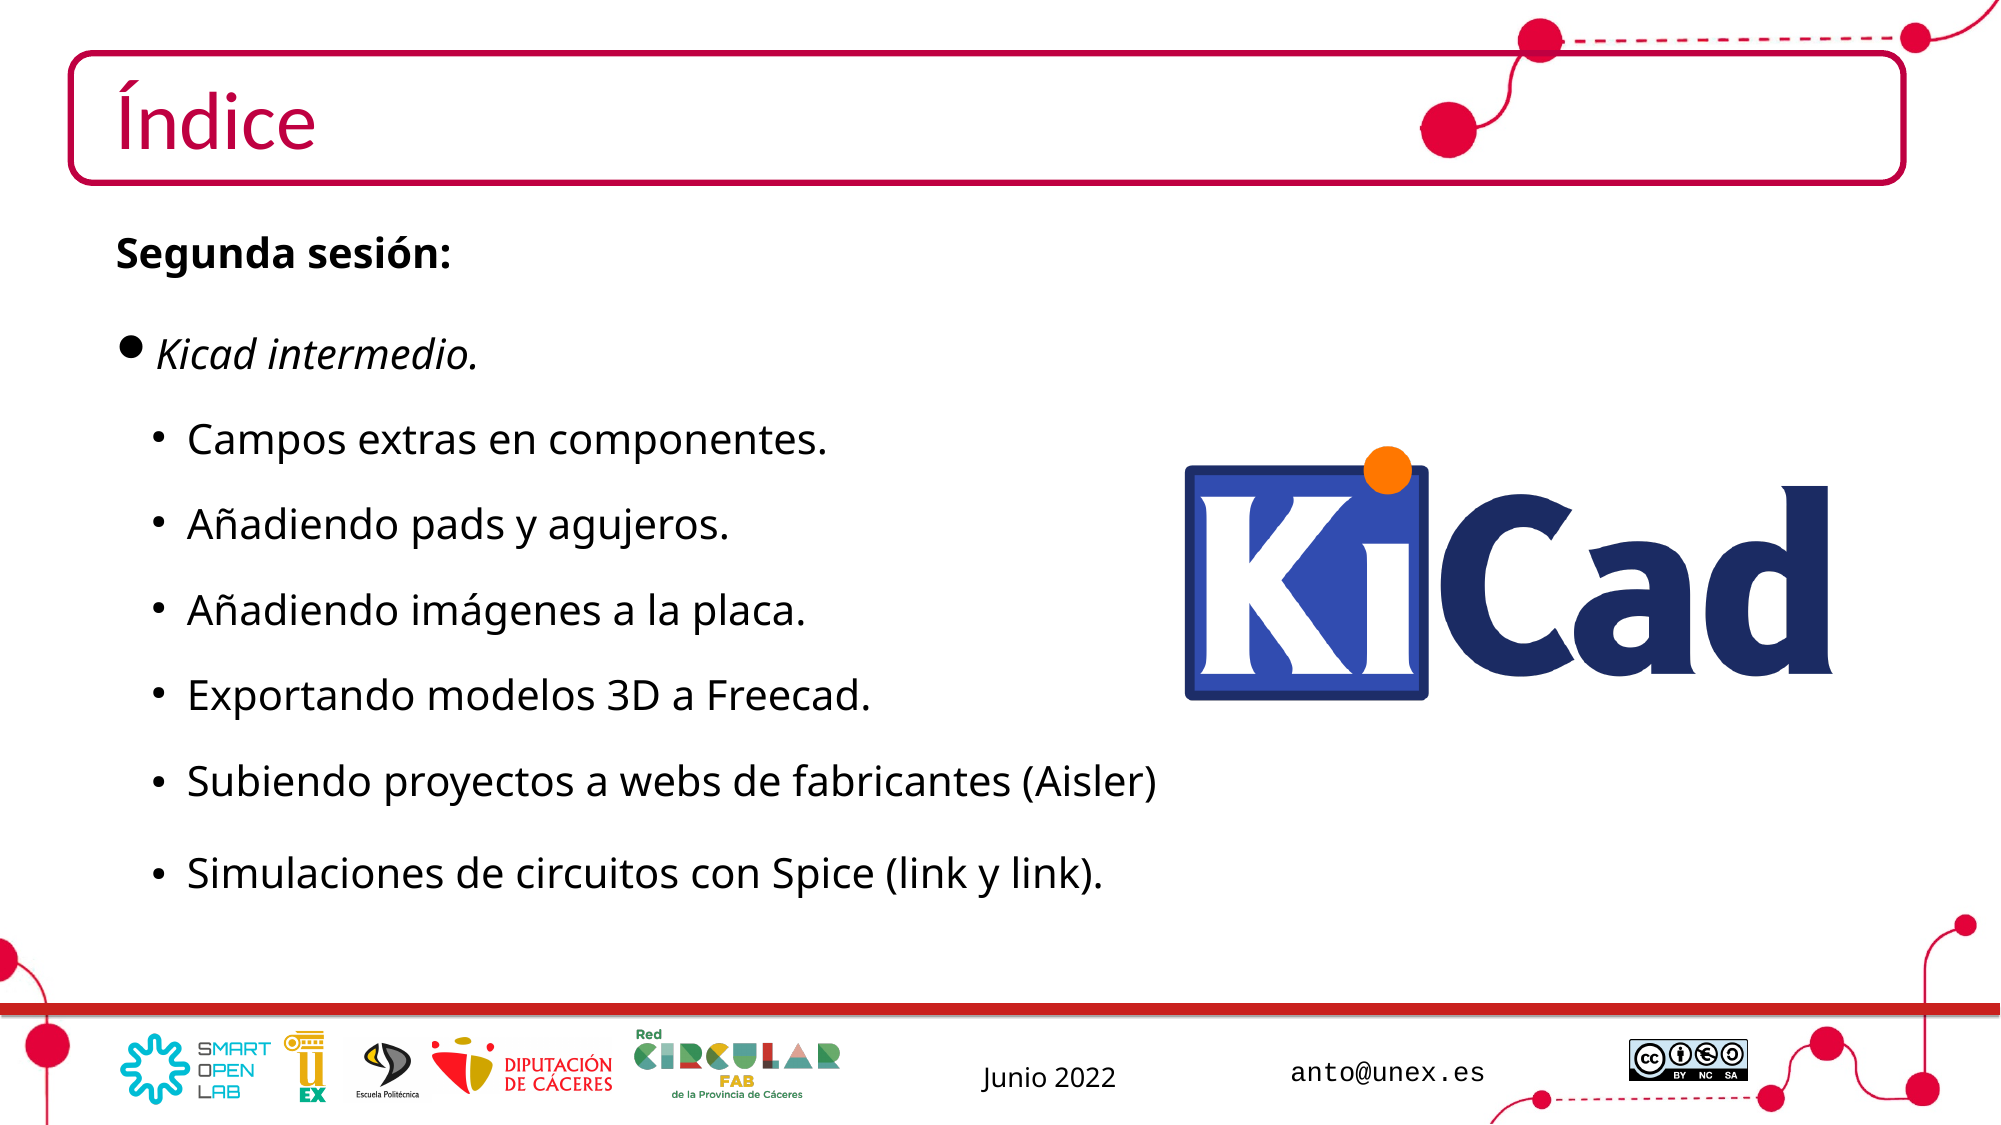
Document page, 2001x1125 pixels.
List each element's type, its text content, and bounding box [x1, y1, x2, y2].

picture [1629, 1039, 1748, 1081]
text_box Índice [1903, 70, 1916, 176]
picture [634, 1029, 840, 1098]
text_box Índice [101, 70, 1900, 176]
text_box Segunda sesión: Kicad intermedio. Campos extras en componentes. Añadiendo pads y agujeros. Añadiendo imágenes a la placa. Exportando modelos 3D a Freecad. Subiendo proyectos a webs de fabricantes (Aisler) Simulaciones de circuitos con Spice (link y link). [101, 219, 1916, 940]
picture [343, 1037, 612, 1103]
picture [276, 1022, 335, 1111]
picture [1169, 433, 1843, 709]
picture [118, 1031, 273, 1107]
